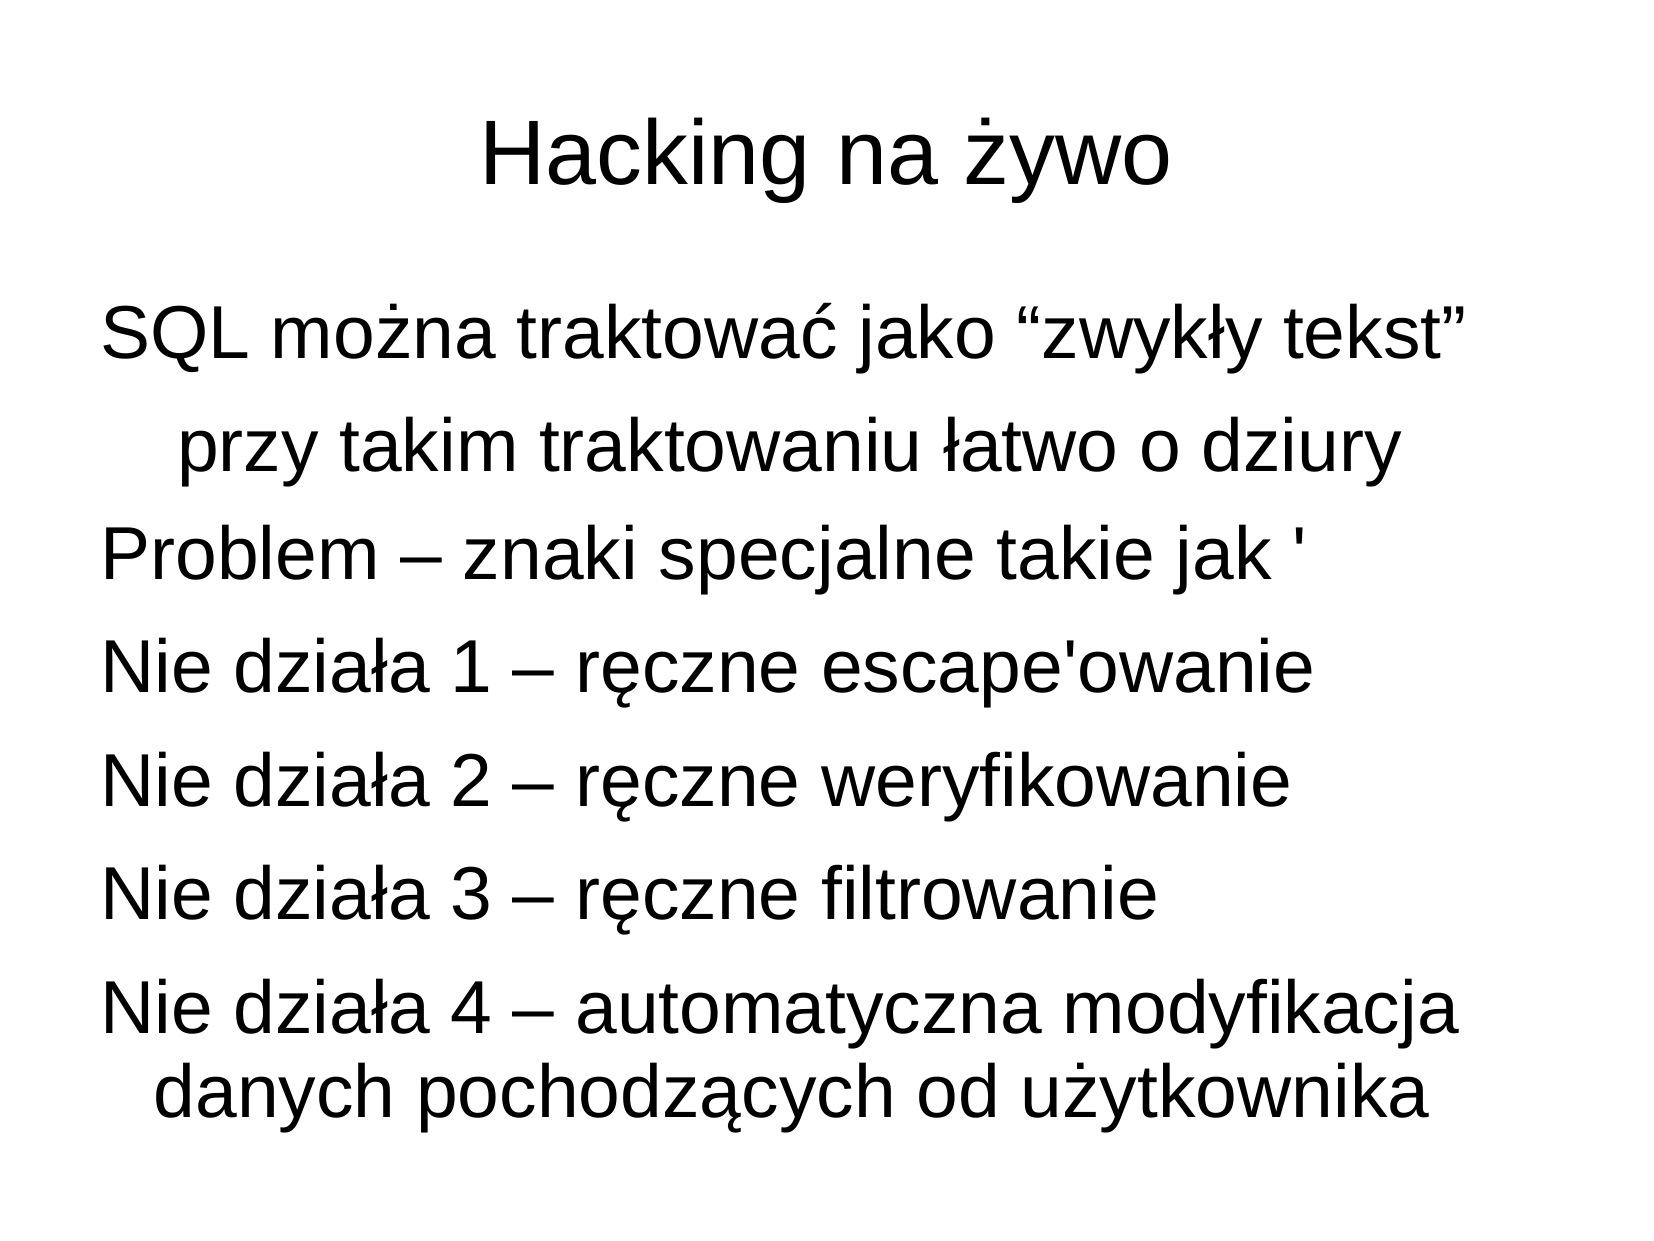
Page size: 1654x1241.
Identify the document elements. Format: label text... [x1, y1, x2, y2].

title Hacking na żywo [82, 56, 1571, 250]
list SQL można traktować jako “zwykły tekst” przy takim traktowaniu łatwo o dziury Problem – znaki specjalne takie jak ' Nie działa 1 – ręczne escape'owanie Nie działa 2 – ręczne weryfikowanie Nie działa 3 – ręczne filtrowanie Nie działa 4 – automatyczna modyfikacja danych pochodzących od użytkownika [82, 290, 1571, 1134]
